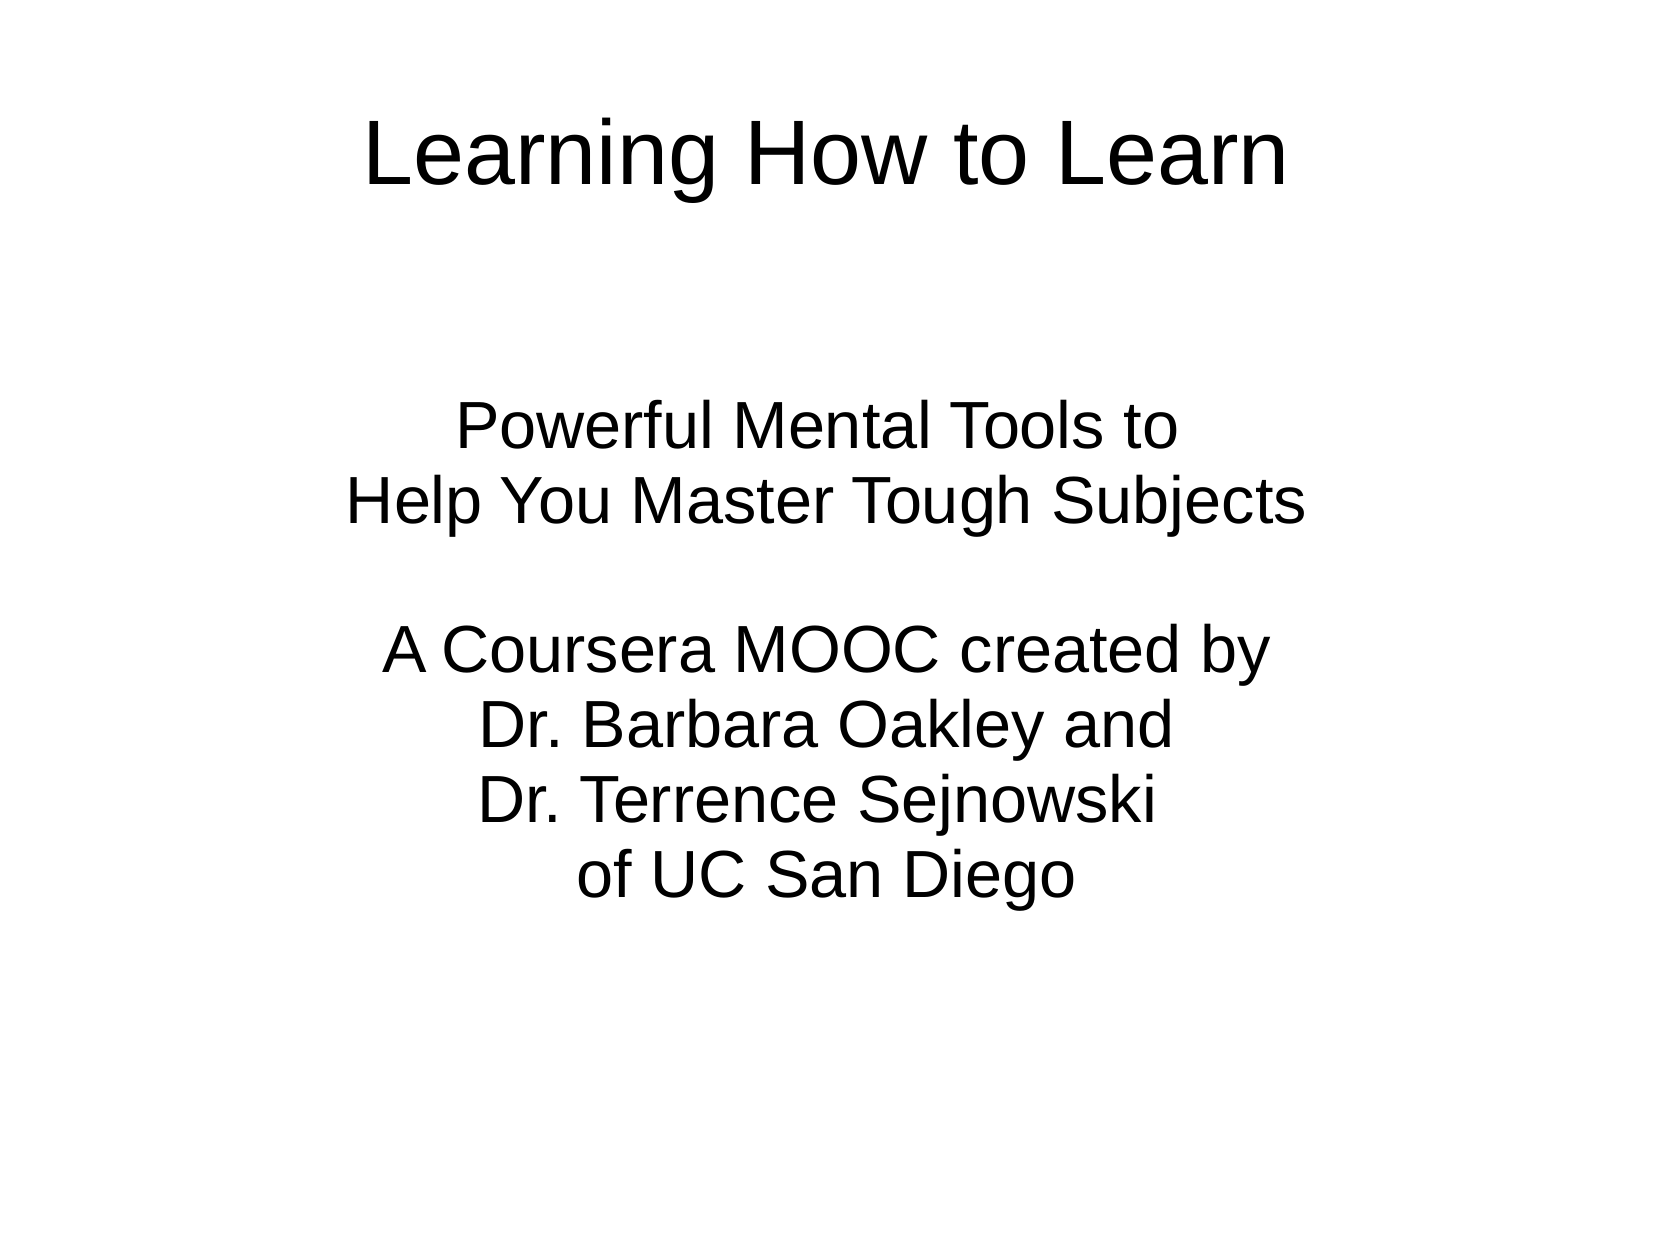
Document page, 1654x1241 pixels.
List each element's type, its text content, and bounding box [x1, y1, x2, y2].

title Learning How to Learn [82, 49, 1571, 257]
subtitle Powerful Mental Tools to Help You Master Tough Subjects A Coursera MOOC created by Dr. Barbara Oakley and Dr. Terrence Sejnowski of UC San Diego [82, 290, 1571, 1010]
